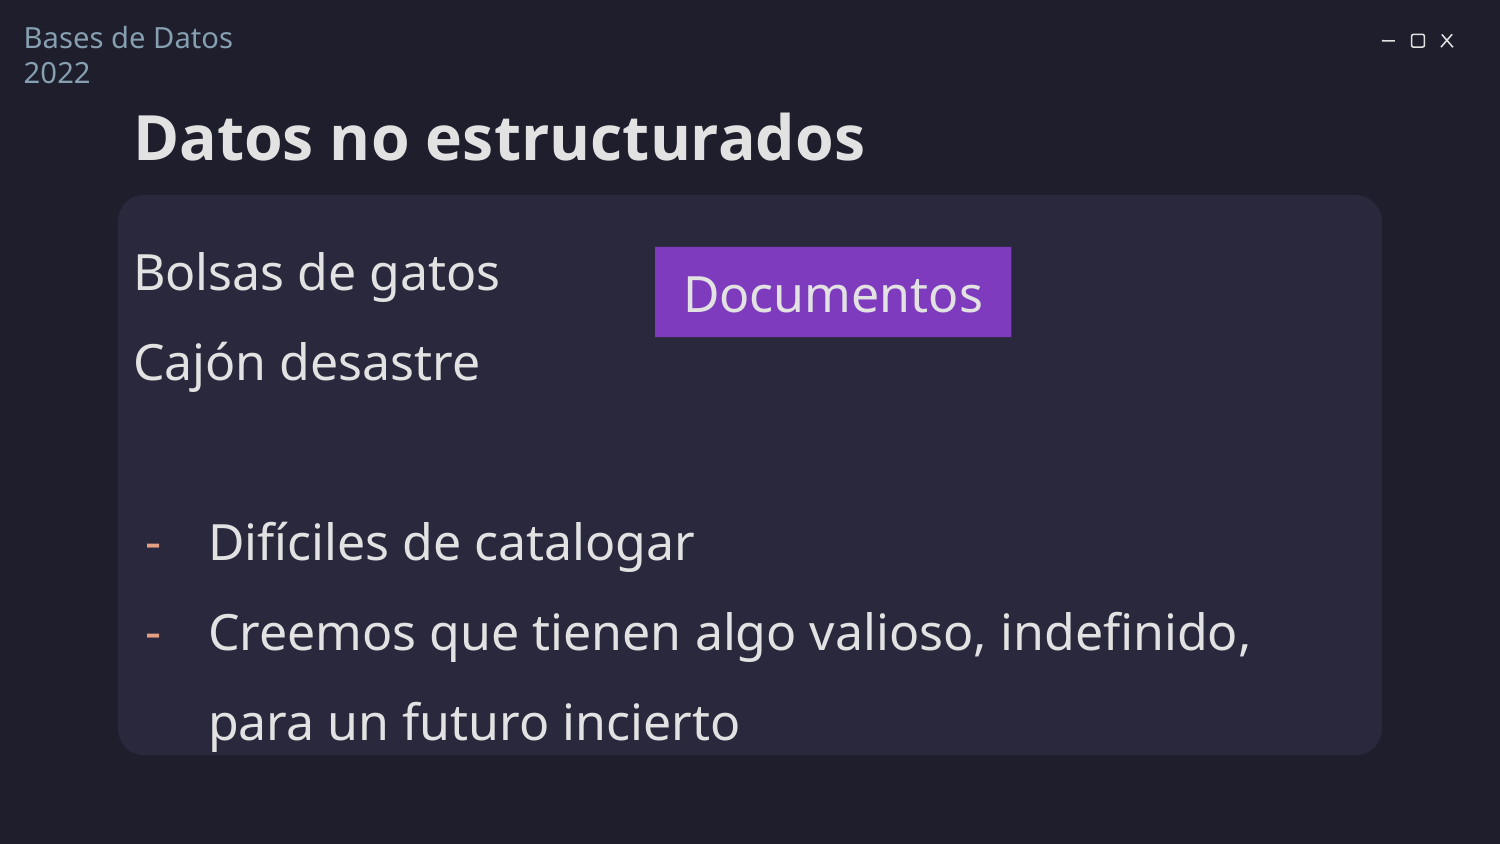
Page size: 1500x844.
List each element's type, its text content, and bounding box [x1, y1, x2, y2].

text_box Documentos [655, 246, 1012, 338]
list Bolsas de gatos Cajón desastre Difíciles de catalogar Creemos que tienen algo valioso, indefinido, para un futuro incierto [118, 195, 1382, 750]
title Datos no estructurados [118, 88, 1382, 183]
